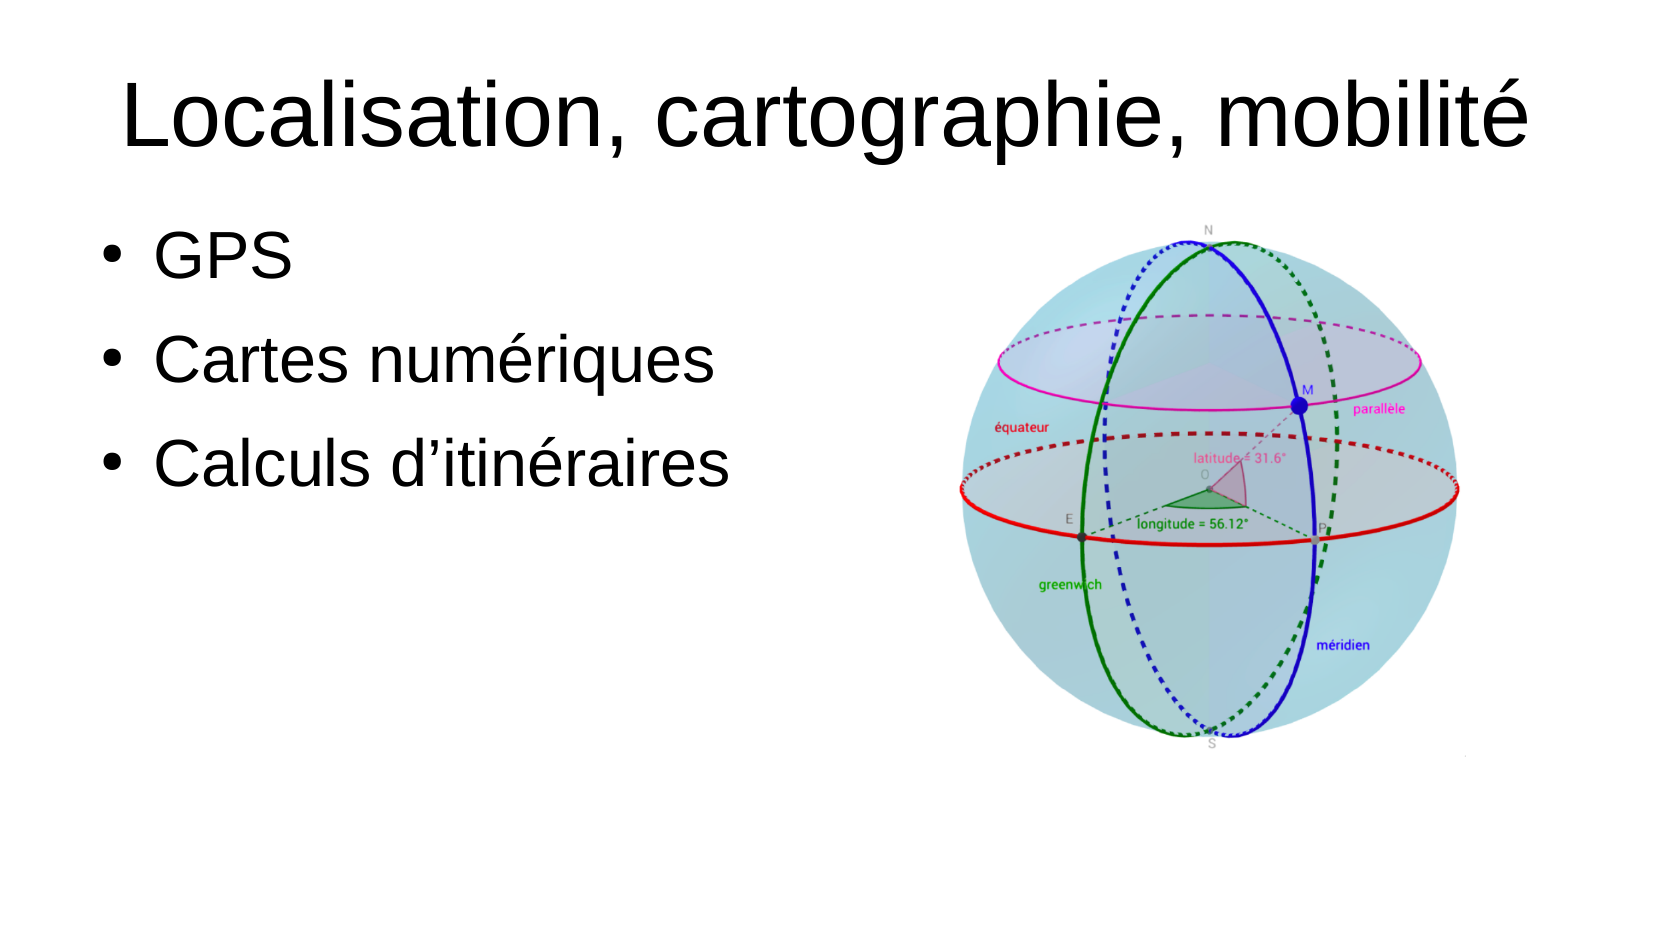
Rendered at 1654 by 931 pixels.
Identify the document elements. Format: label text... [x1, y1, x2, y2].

list GPS Cartes numériques Calculs d’itinéraires [82, 217, 809, 758]
text_box [82, 37, 1571, 193]
picture [950, 217, 1466, 758]
